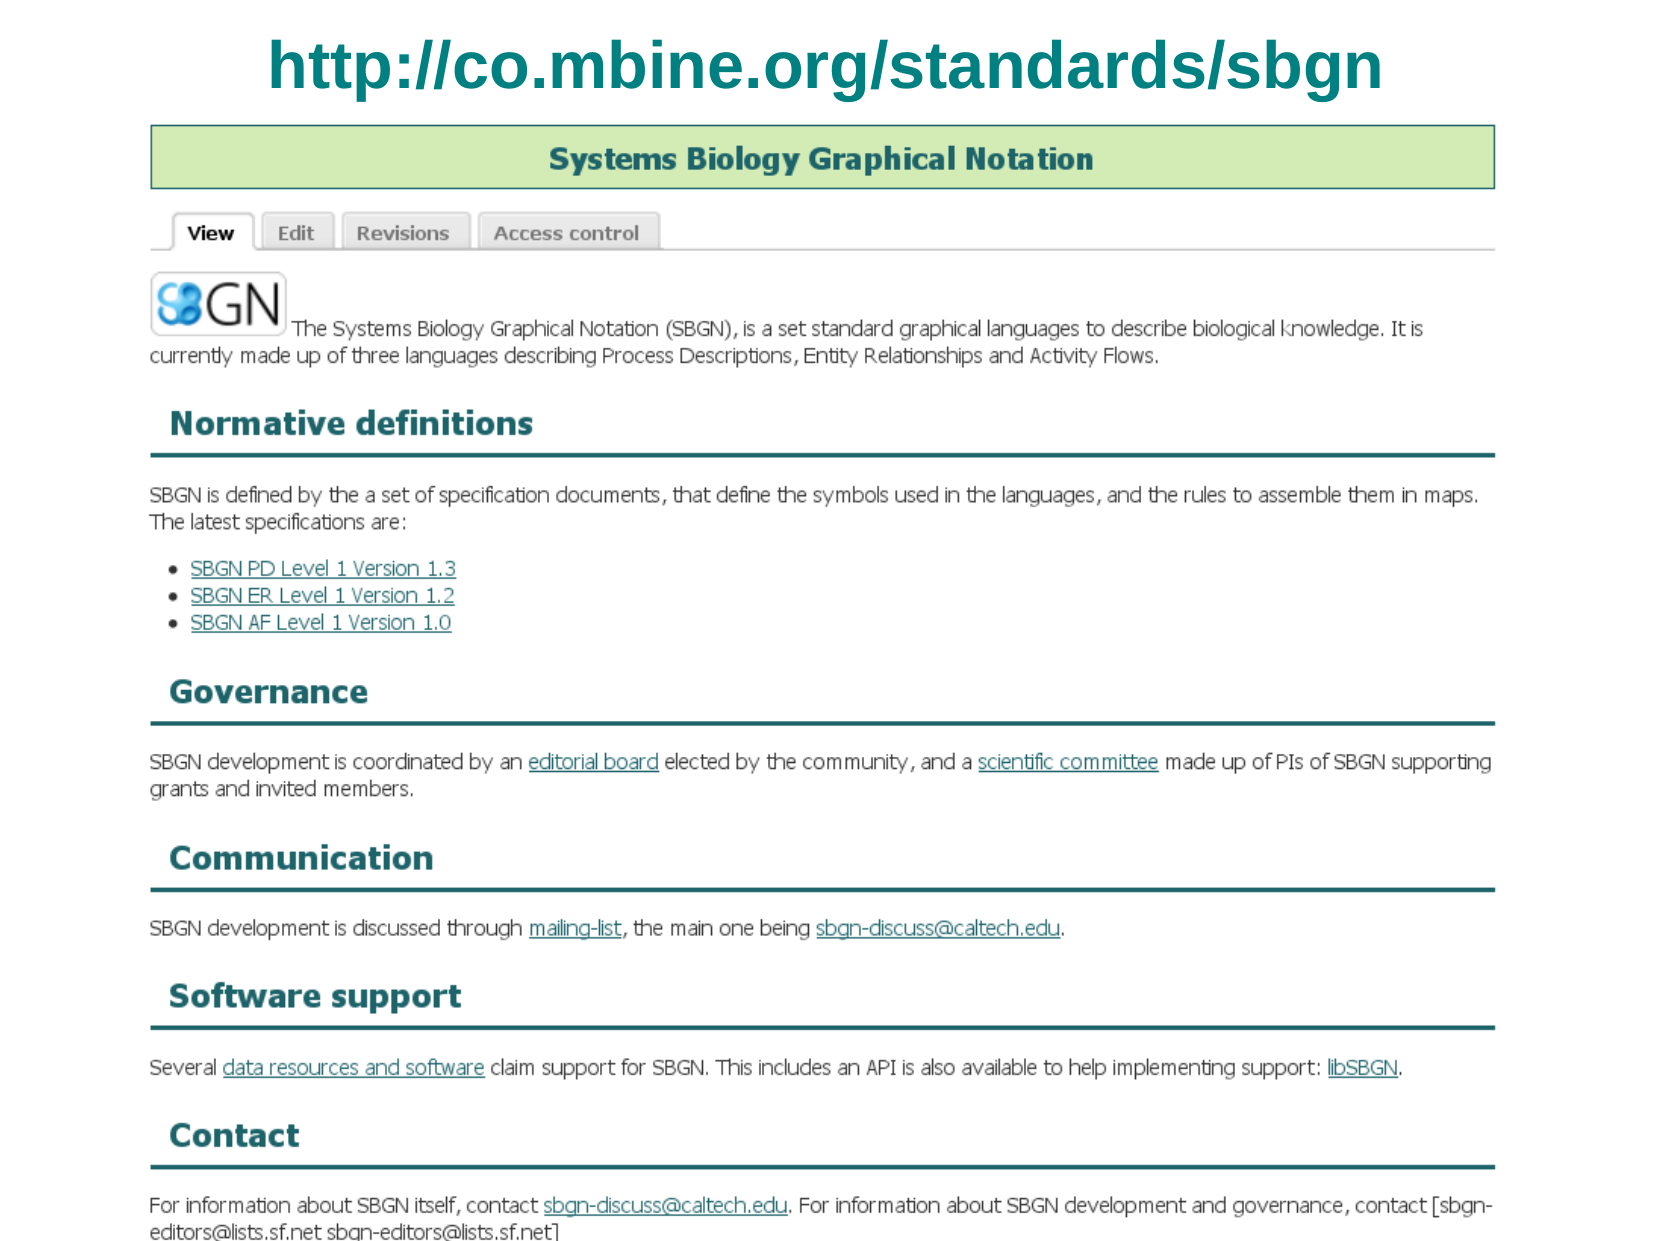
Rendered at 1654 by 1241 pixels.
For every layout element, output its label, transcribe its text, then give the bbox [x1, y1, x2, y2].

title http://co.mbine.org/standards/sbgn [82, 2, 1571, 129]
picture [119, 113, 1509, 1241]
